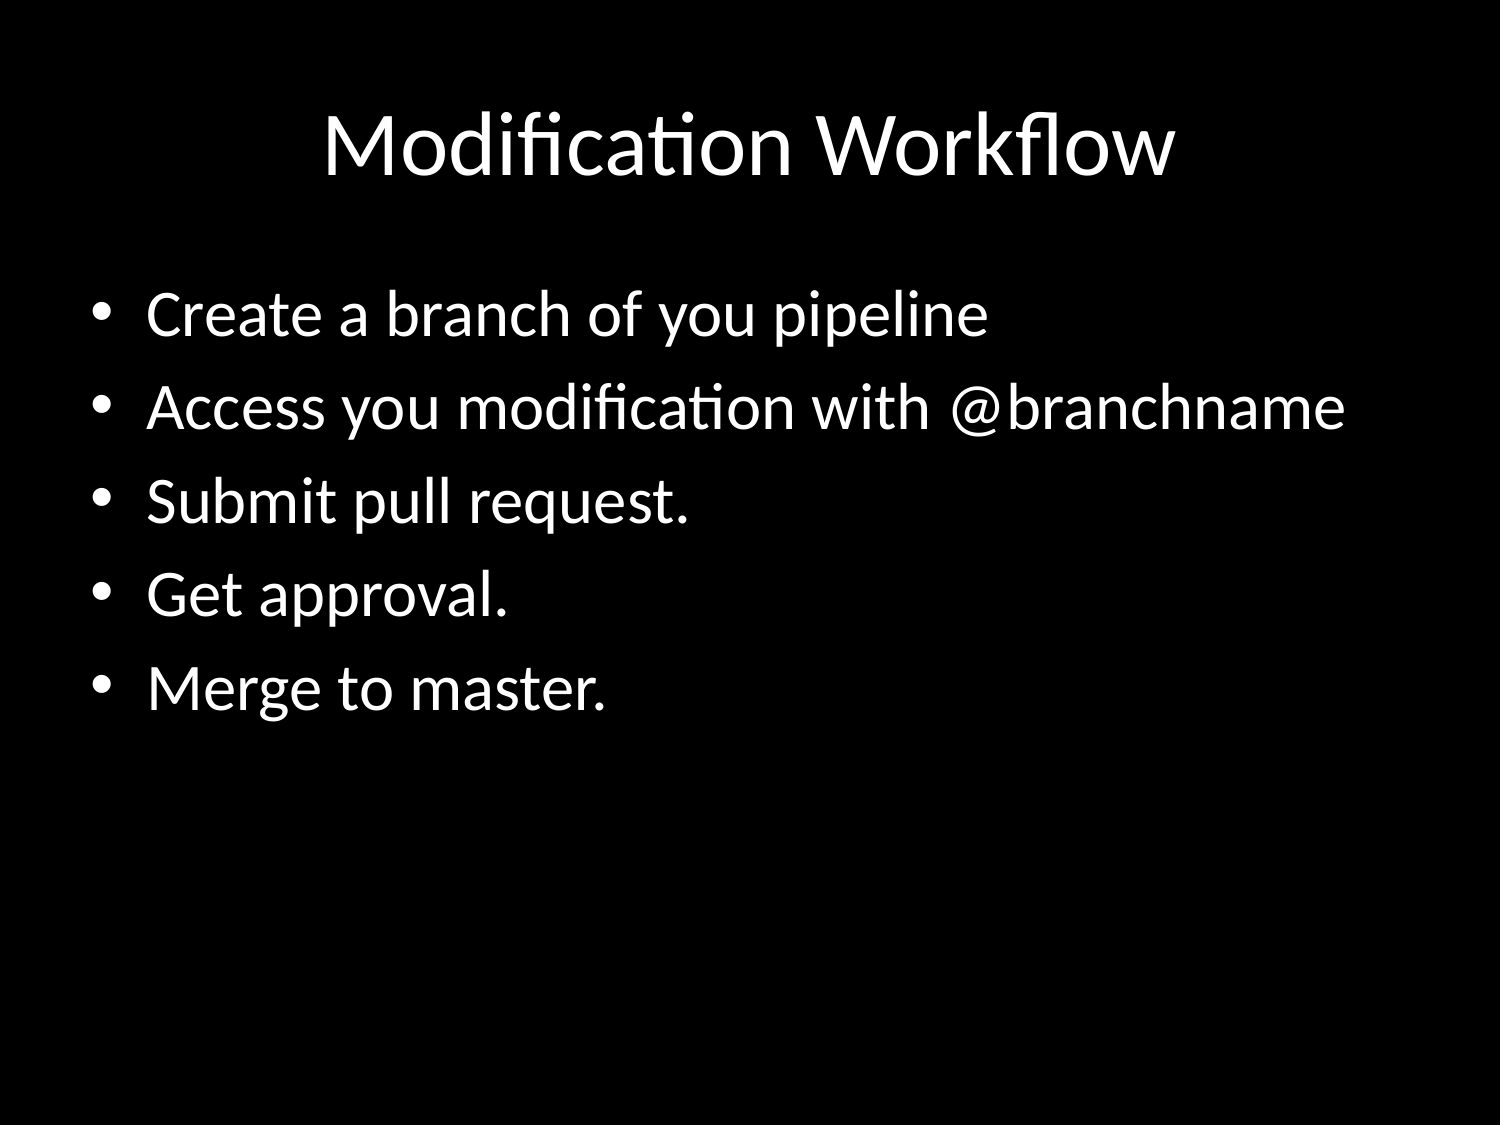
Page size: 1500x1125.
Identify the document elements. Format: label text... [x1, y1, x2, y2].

title Modification Workflow [75, 45, 1425, 233]
list Create a branch of you pipeline Access you modification with @branchname Submit pull request. Get approval. Merge to master. [75, 262, 1425, 1005]
